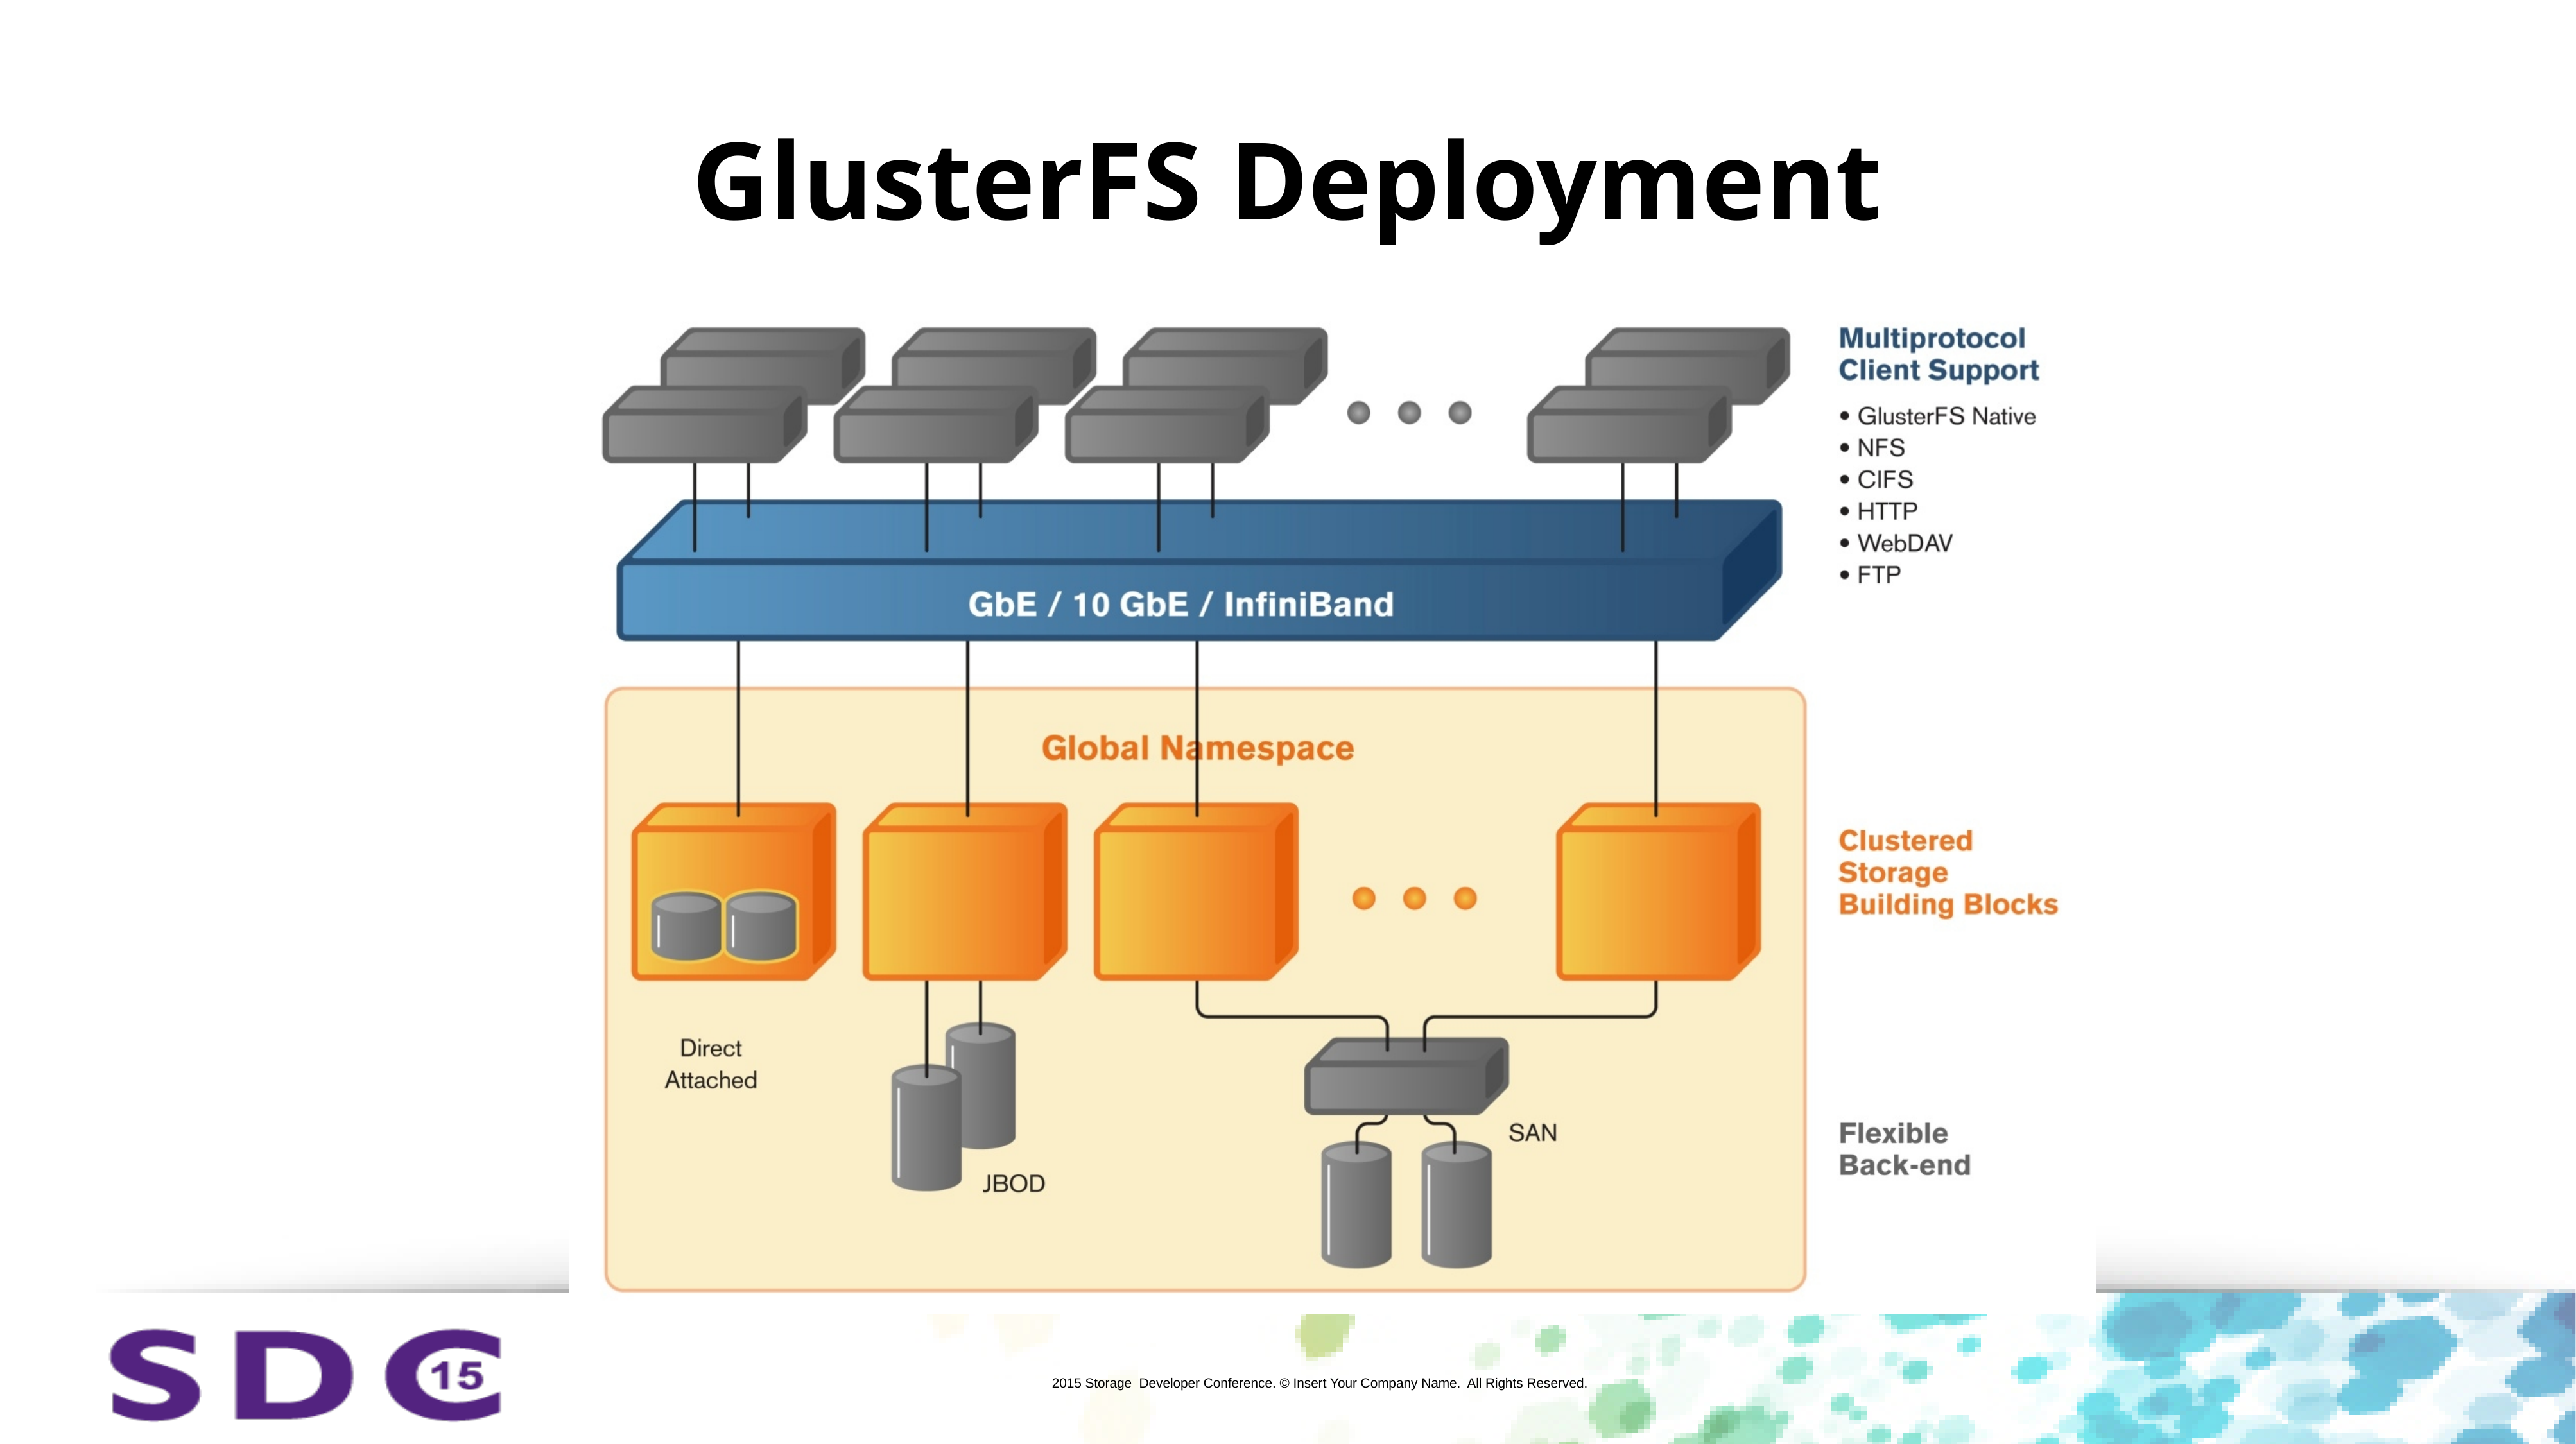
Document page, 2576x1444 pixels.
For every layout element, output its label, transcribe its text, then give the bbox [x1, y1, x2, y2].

picture [0, 273, 2576, 1444]
title GlusterFS Deployment [128, 57, 2447, 299]
